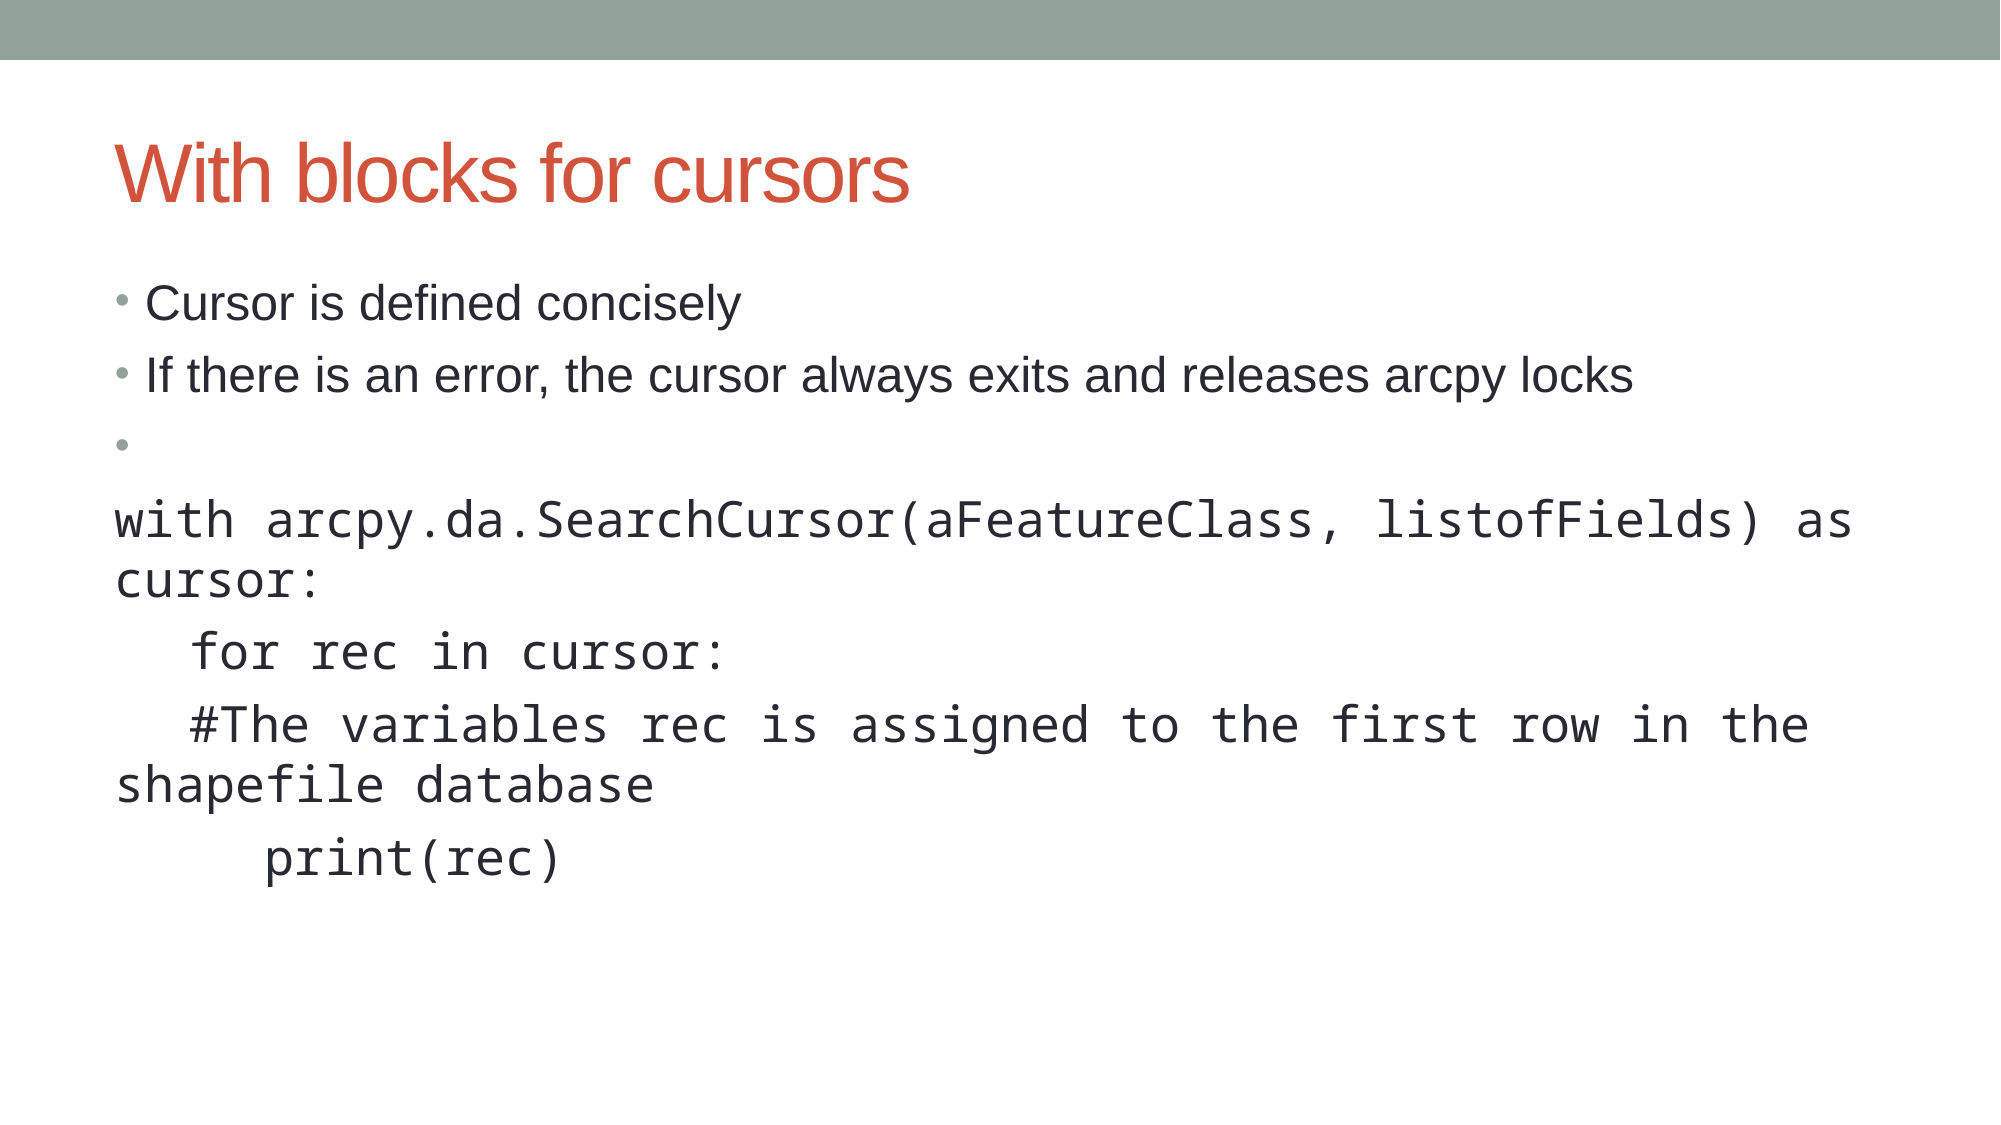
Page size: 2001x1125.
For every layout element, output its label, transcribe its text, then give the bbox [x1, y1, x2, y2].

title With blocks for cursors [99, 87, 1900, 251]
list Cursor is defined concisely If there is an error, the cursor always exits and releases arcpy locks with arcpy.da.SearchCursor(aFeatureClass, listofFields) as cursor: for rec in cursor: #The variables rec is assigned to the first row in the shapefile database print(rec) [99, 262, 1900, 1063]
